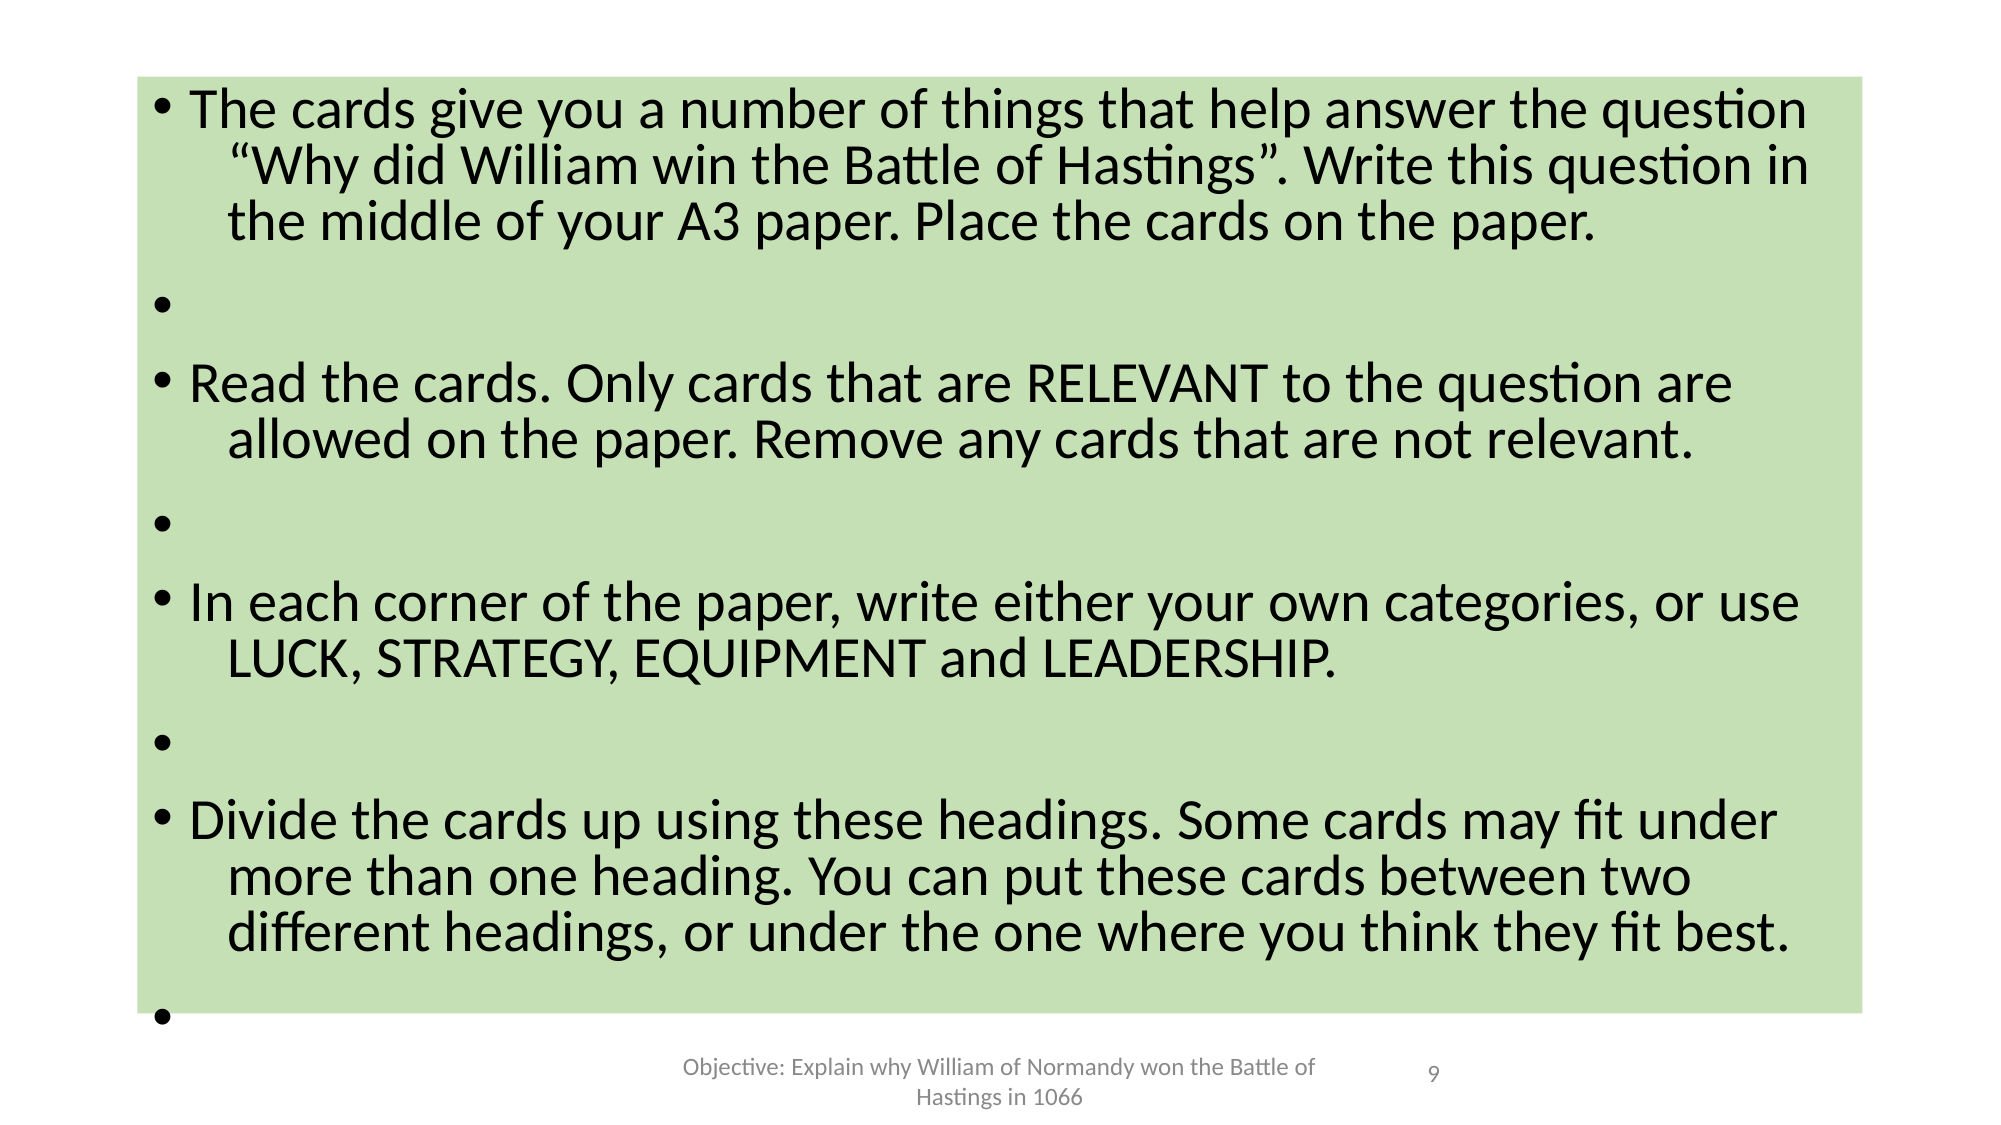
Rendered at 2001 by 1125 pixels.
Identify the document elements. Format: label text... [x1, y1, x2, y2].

text_box Objective: Explain why William of Normandy won the Battle of Hastings in 1066 [662, 1042, 1338, 1103]
text_box 9 [1412, 1042, 1863, 1103]
list The cards give you a number of things that help answer the question “Why did William win the Battle of Hastings”. Write this question in the middle of your A3 paper. Place the cards on the paper. Read the cards. Only cards that are RELEVANT to the question are allowed on the paper. Remove any cards that are not relevant. In each corner of the paper, write either your own categories, or use LUCK, STRATEGY, EQUIPMENT and LEADERSHIP. Divide the cards up using these headings. Some cards may fit under more than one heading. You can put these cards between two different headings, or under the one where you think they fit best. [137, 76, 1863, 1014]
